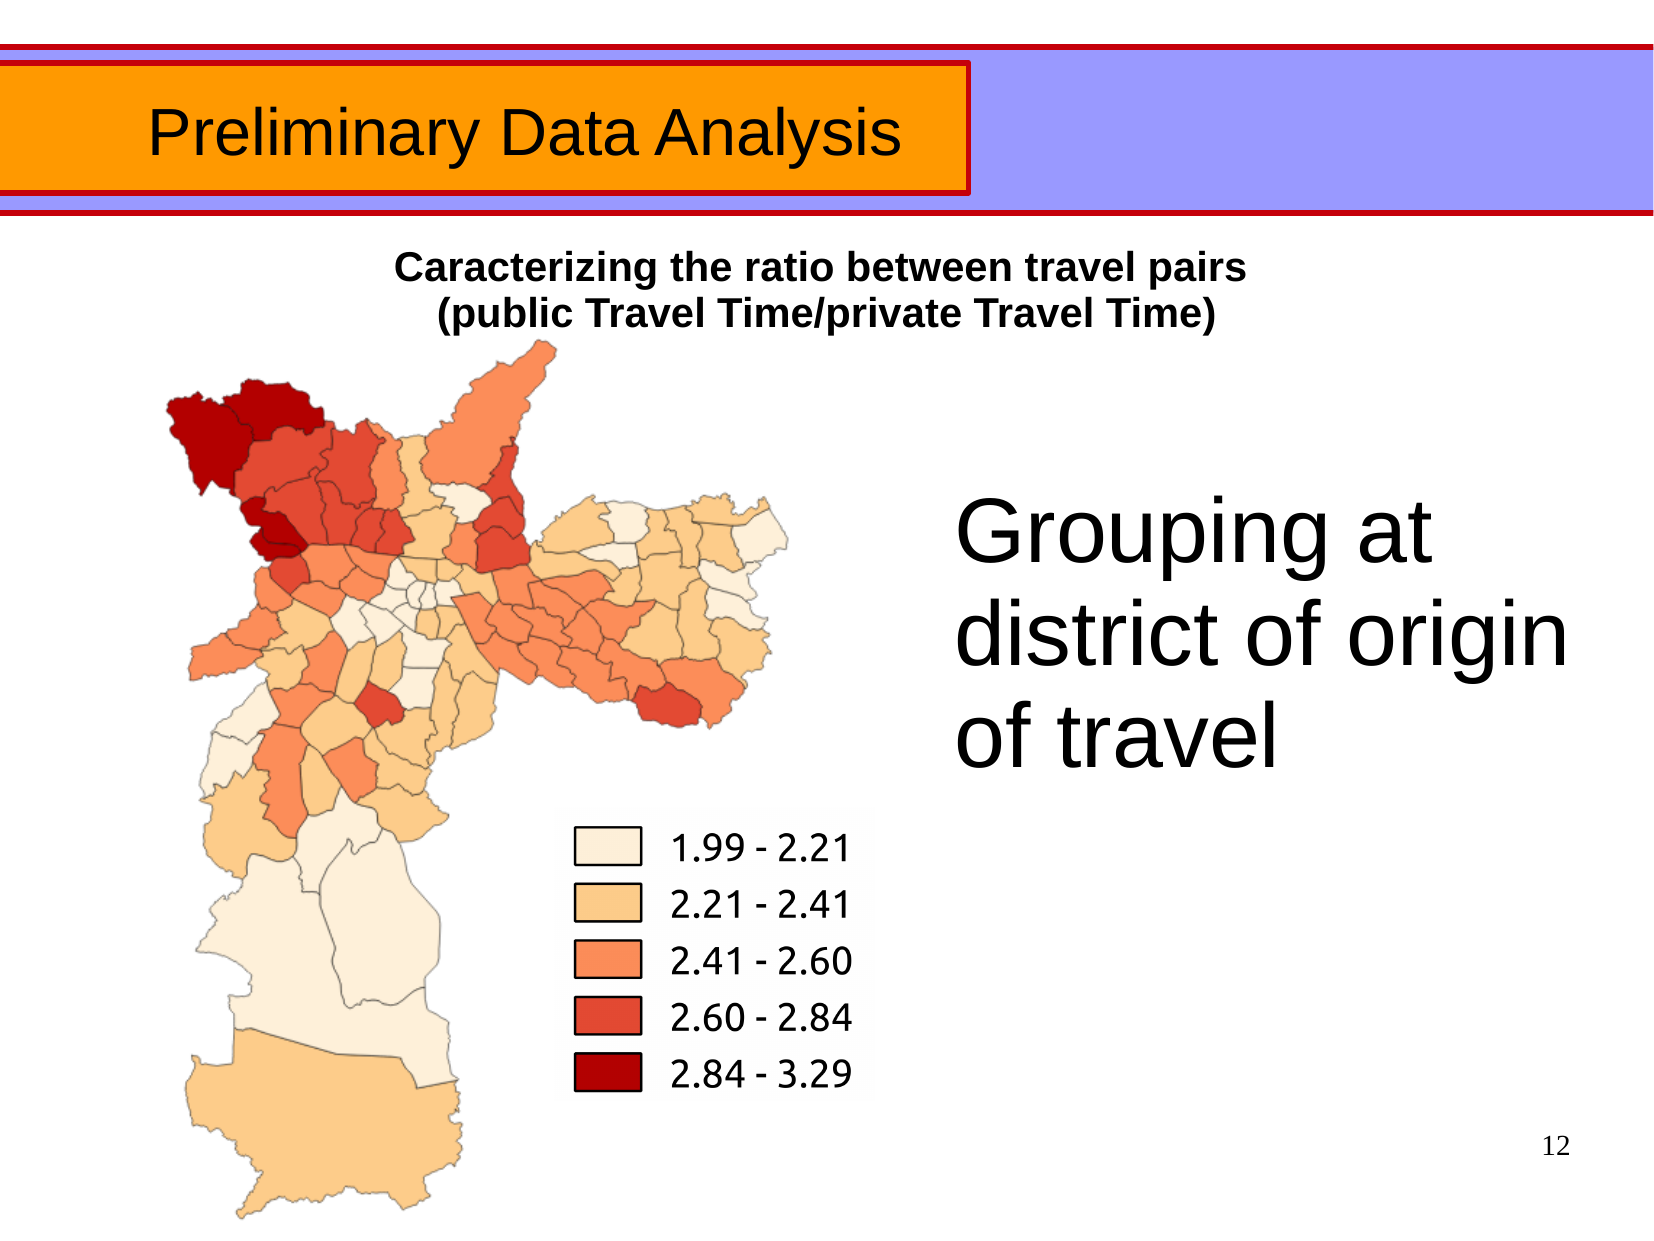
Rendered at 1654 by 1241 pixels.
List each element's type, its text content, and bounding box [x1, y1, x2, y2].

picture [0, 318, 954, 1241]
title Preliminary Data Analysis [82, 57, 969, 207]
text_box [0, 47, 1654, 213]
text_box Grouping at district of origin of travel [939, 472, 1590, 922]
text_box Caracterizing the ratio between travel pairs (public Travel Time/private Travel Time) [129, 236, 1524, 344]
